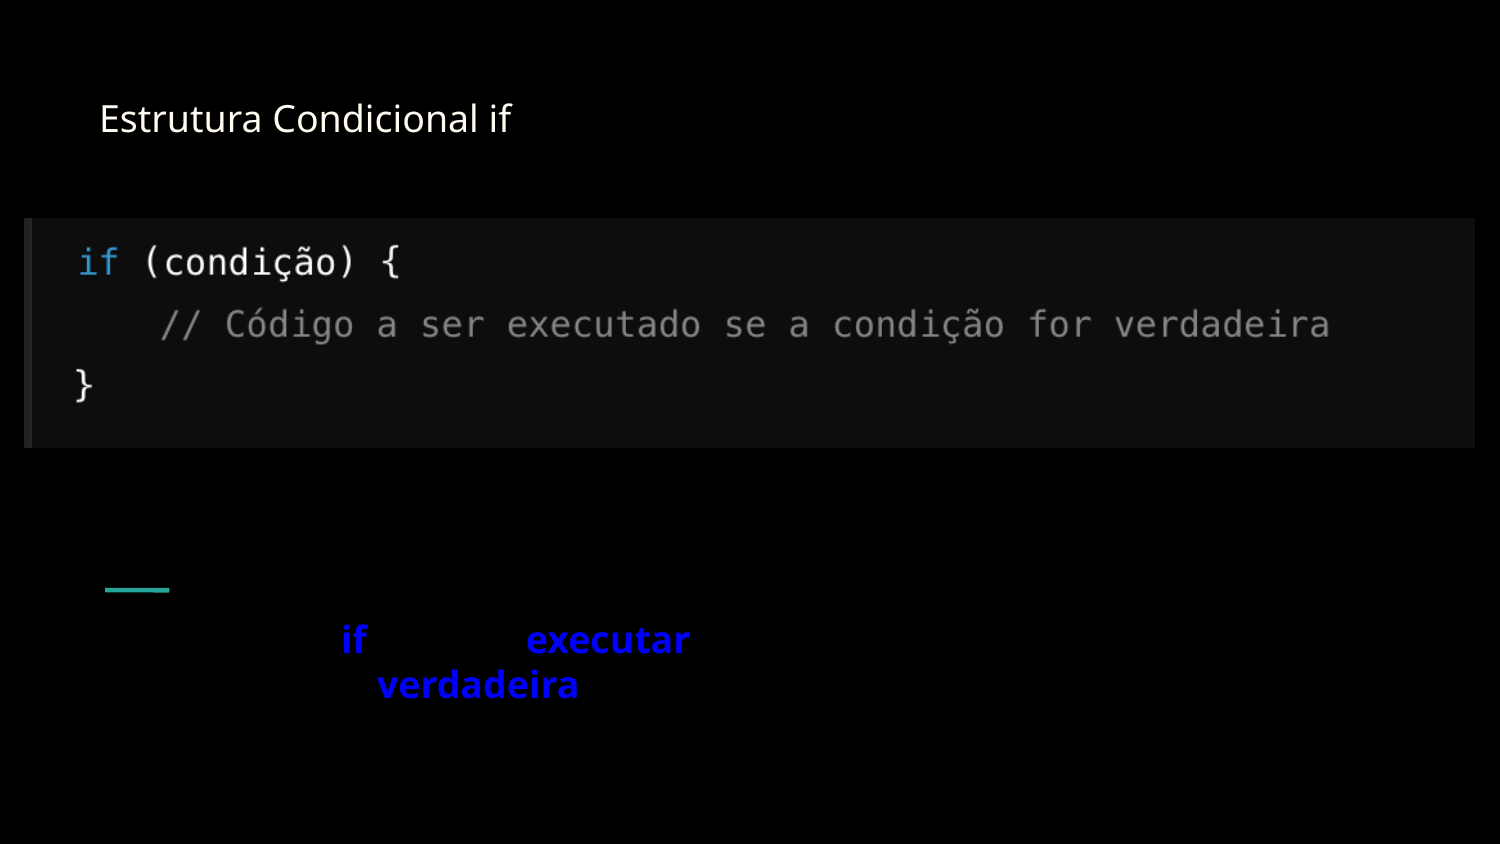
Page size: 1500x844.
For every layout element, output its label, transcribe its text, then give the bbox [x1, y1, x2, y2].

picture [24, 218, 1475, 448]
title Estrutura Condicional if [84, 40, 840, 156]
text_box A estrutura if permite executar um bloco de código se uma condição específica for verdadeira. [118, 601, 1416, 812]
